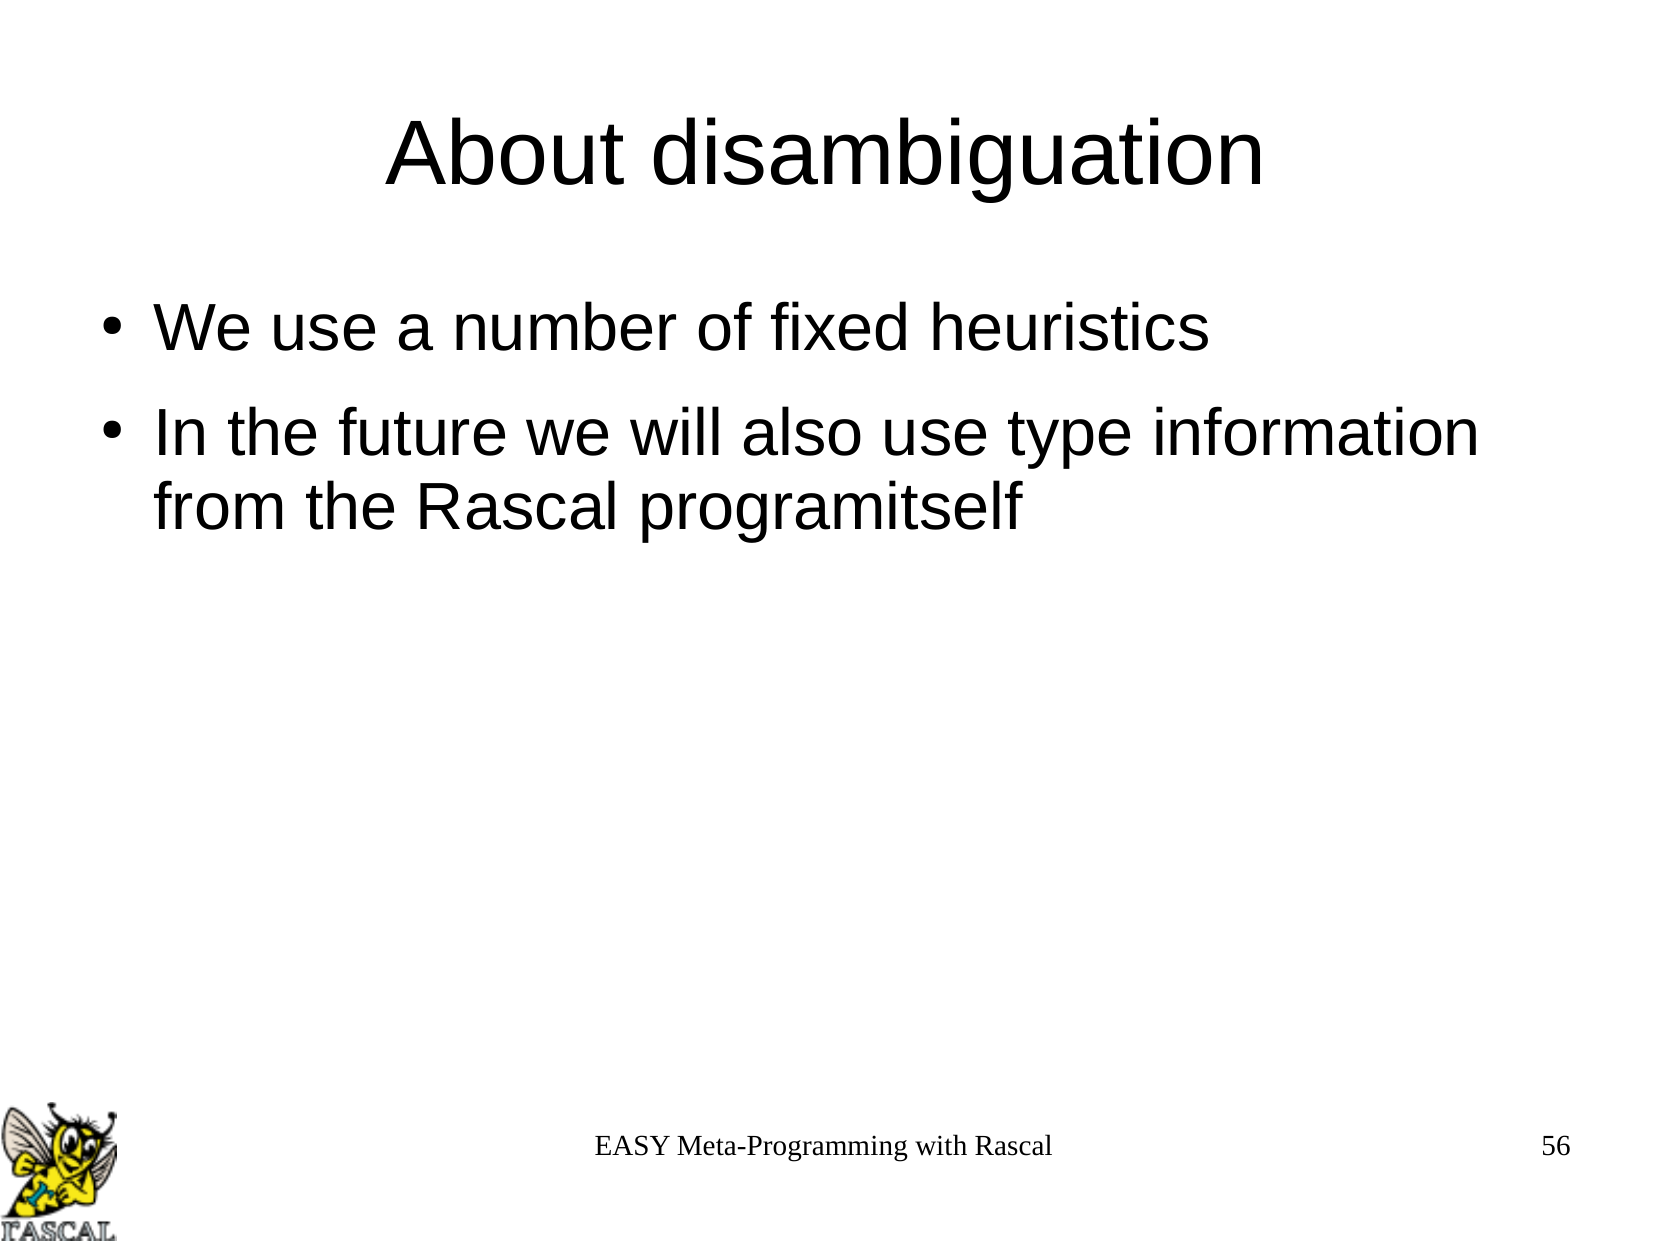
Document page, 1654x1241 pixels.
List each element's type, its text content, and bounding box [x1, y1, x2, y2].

list We use a number of fixed heuristics In the future we will also use type information from the Rascal programitself [82, 290, 1571, 1109]
picture [0, 1102, 117, 1241]
title About disambiguation [82, 49, 1571, 257]
